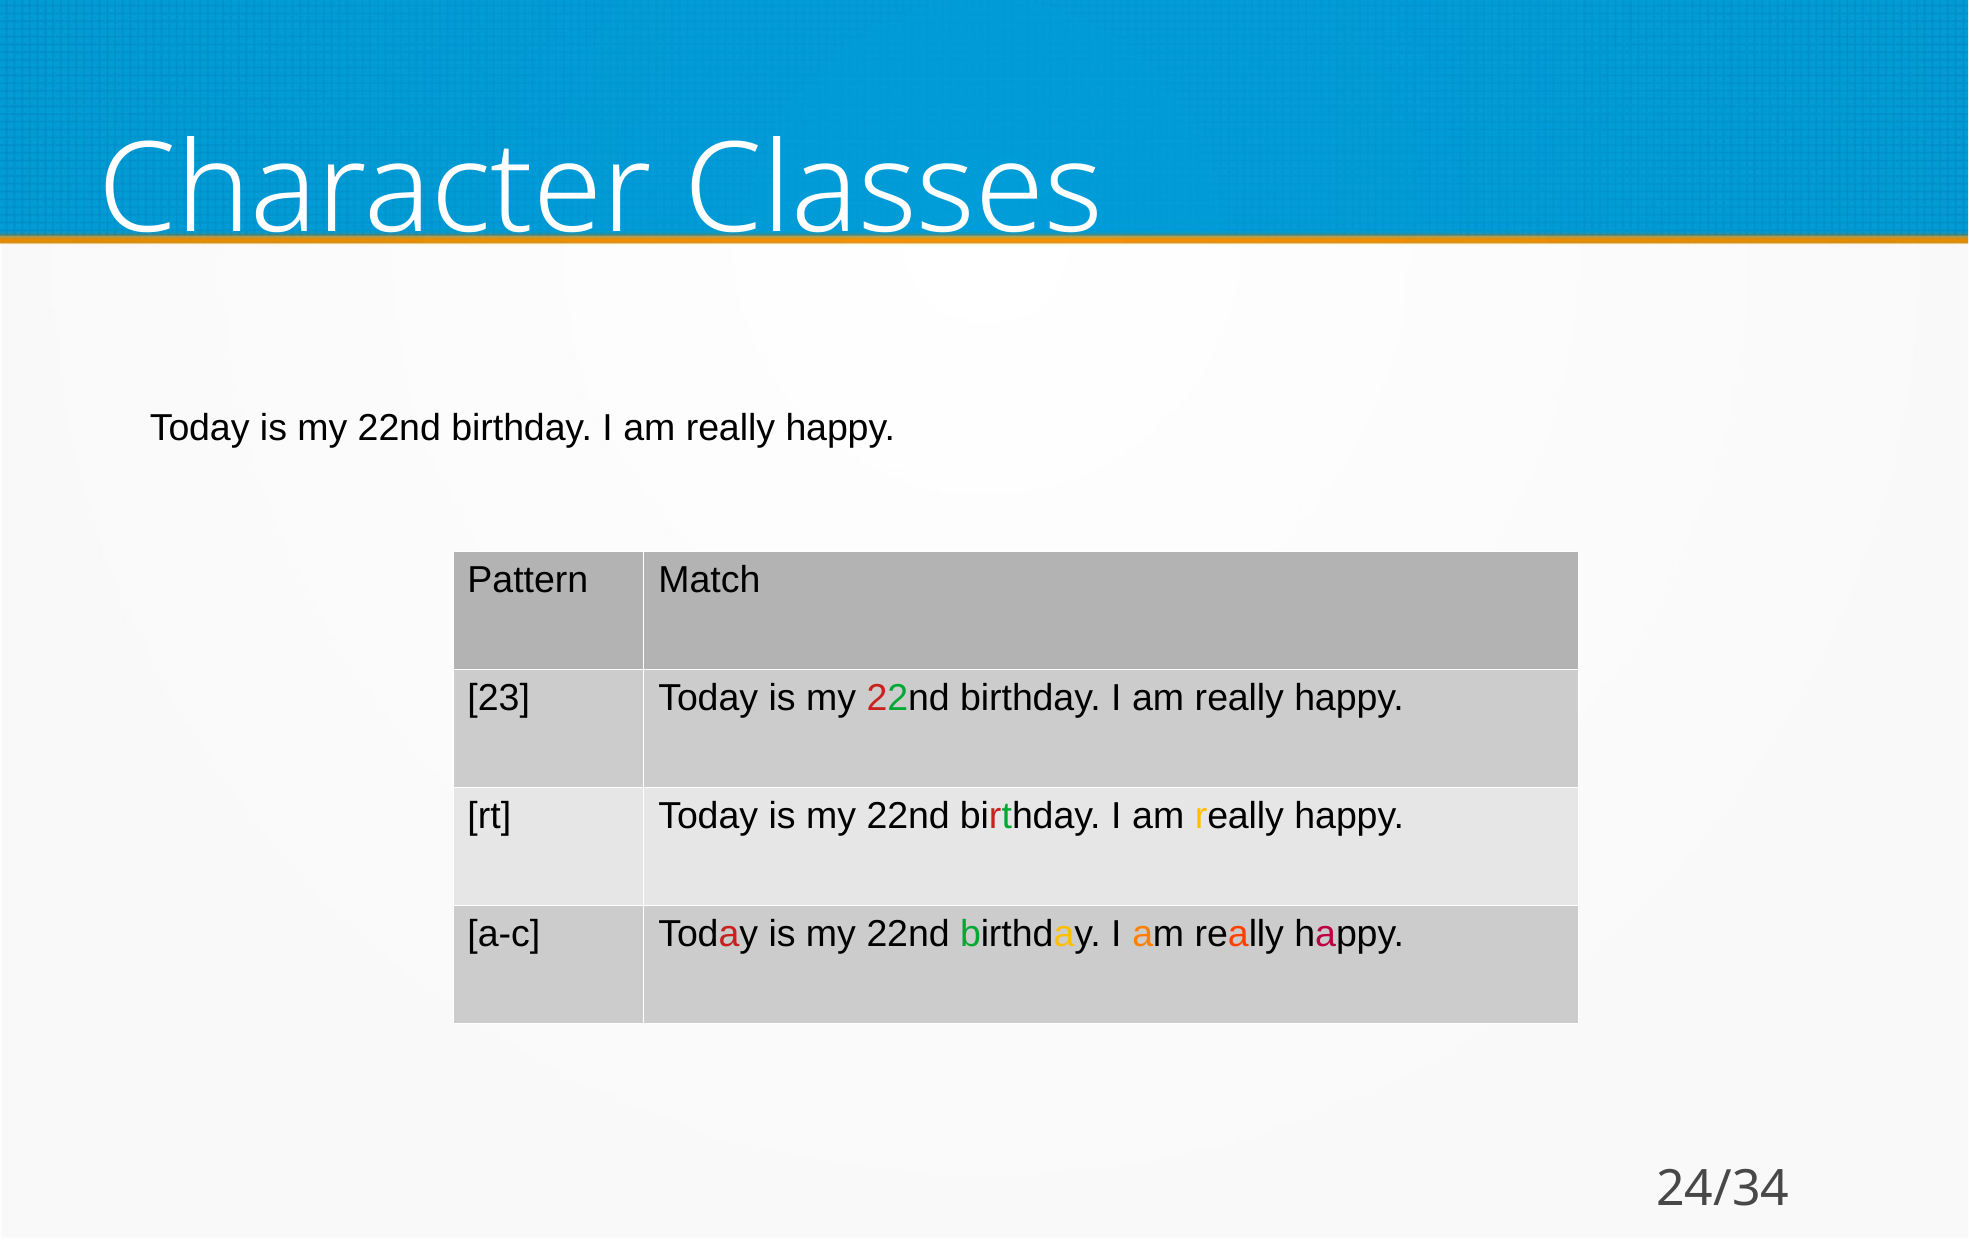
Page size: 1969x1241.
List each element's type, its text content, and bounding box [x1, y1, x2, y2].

table_header Pattern [454, 552, 643, 669]
title Character Classes [98, 49, 1870, 257]
text_box Today is my 22nd birthday. I am really happy. [135, 315, 961, 498]
table_cell Today is my 22nd birthday. I am really happy. [644, 906, 1578, 1023]
table_header Match [644, 552, 1578, 669]
table_cell Today is my 22nd birthday. I am really happy. [644, 788, 1578, 905]
table_cell [a-c] [454, 906, 643, 1023]
table_cell Today is my 22nd birthday. I am really happy. [644, 670, 1578, 787]
table_cell [rt] [454, 788, 643, 905]
picture [0, 233, 1969, 1241]
table_cell [23] [454, 670, 643, 787]
